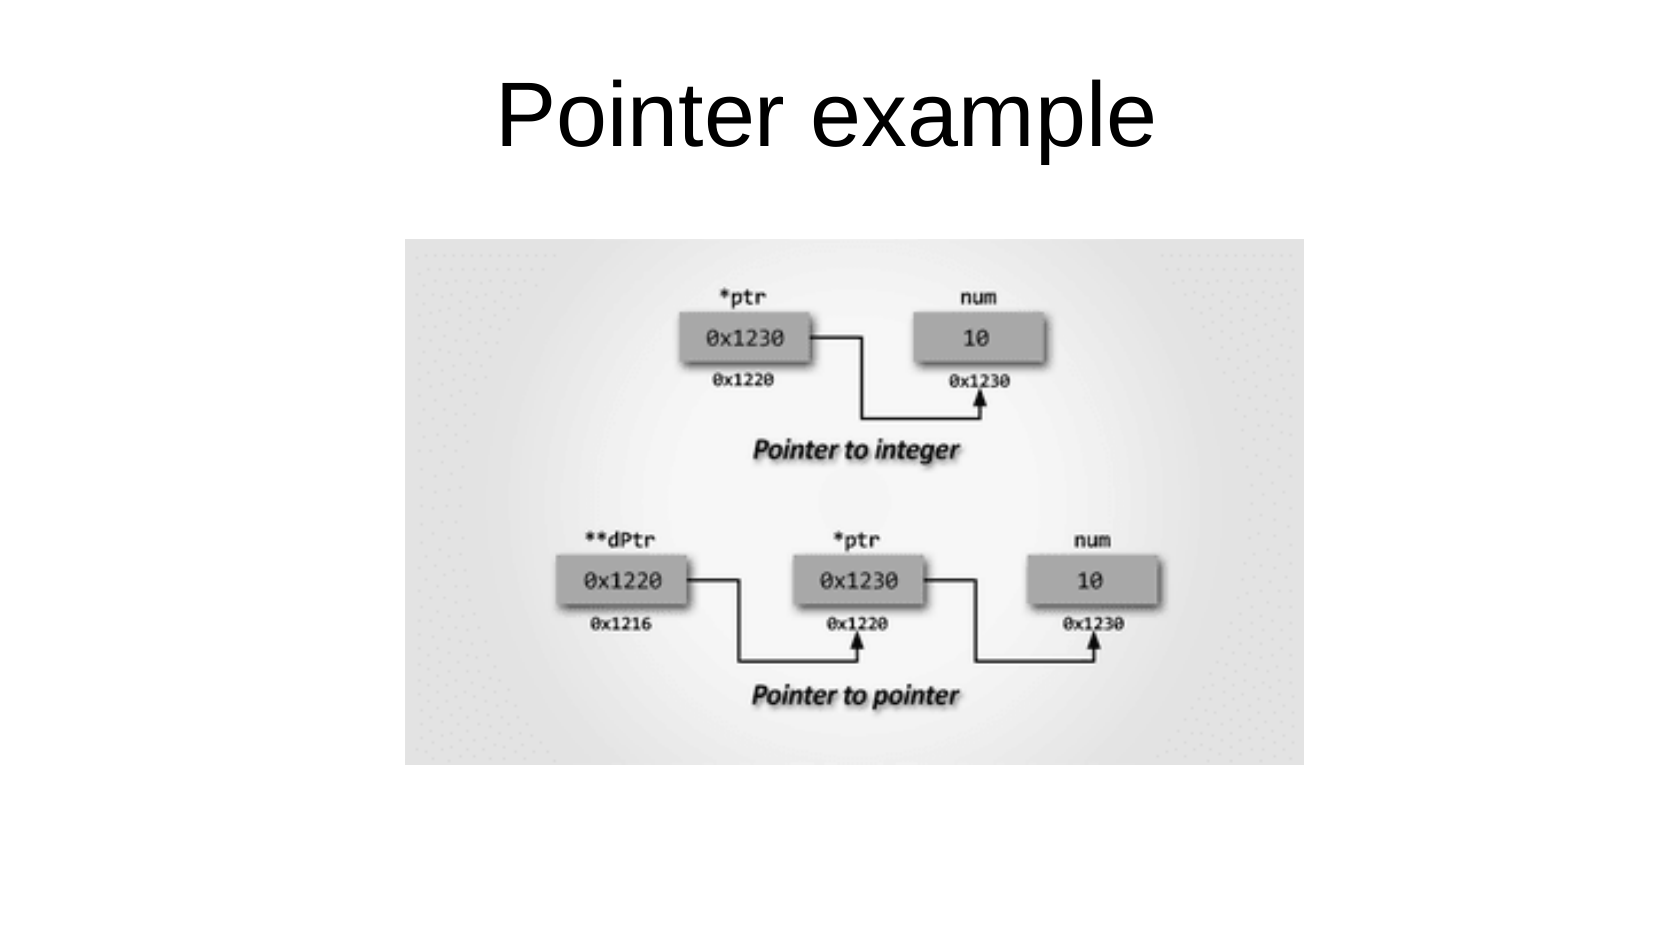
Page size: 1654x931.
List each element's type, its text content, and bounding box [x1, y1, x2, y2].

picture [405, 239, 1304, 765]
title Pointer example [82, 37, 1571, 193]
